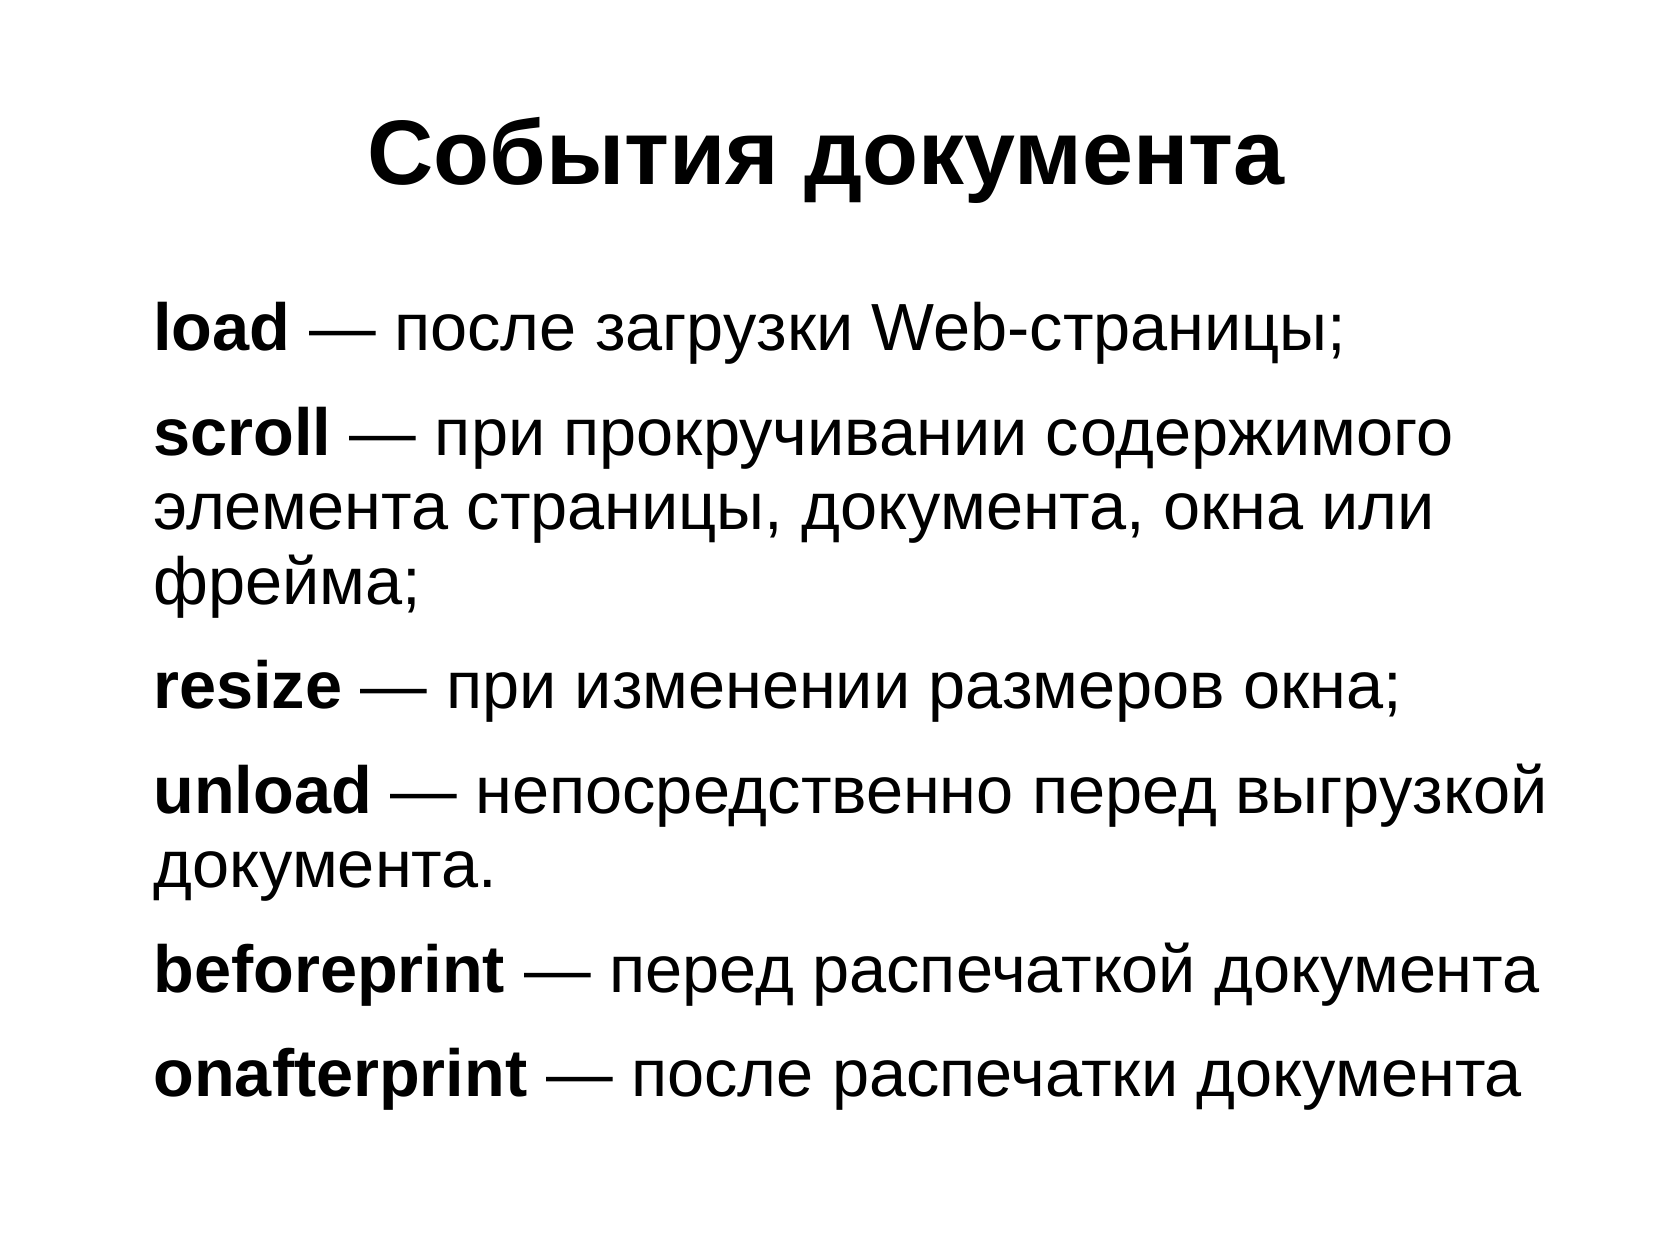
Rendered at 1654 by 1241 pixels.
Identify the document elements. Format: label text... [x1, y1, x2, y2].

title События документа [82, 49, 1571, 257]
list load — после загрузки Web-страницы; scroll — при прокручивании содержимого элемента страницы, документа, окна или фрейма; resize — при изменении размеров окна; unload — непосредственно перед выгрузкой документа. beforeprint — перед распечаткой документа onafterprint — после распечатки документа [82, 290, 1571, 1111]
